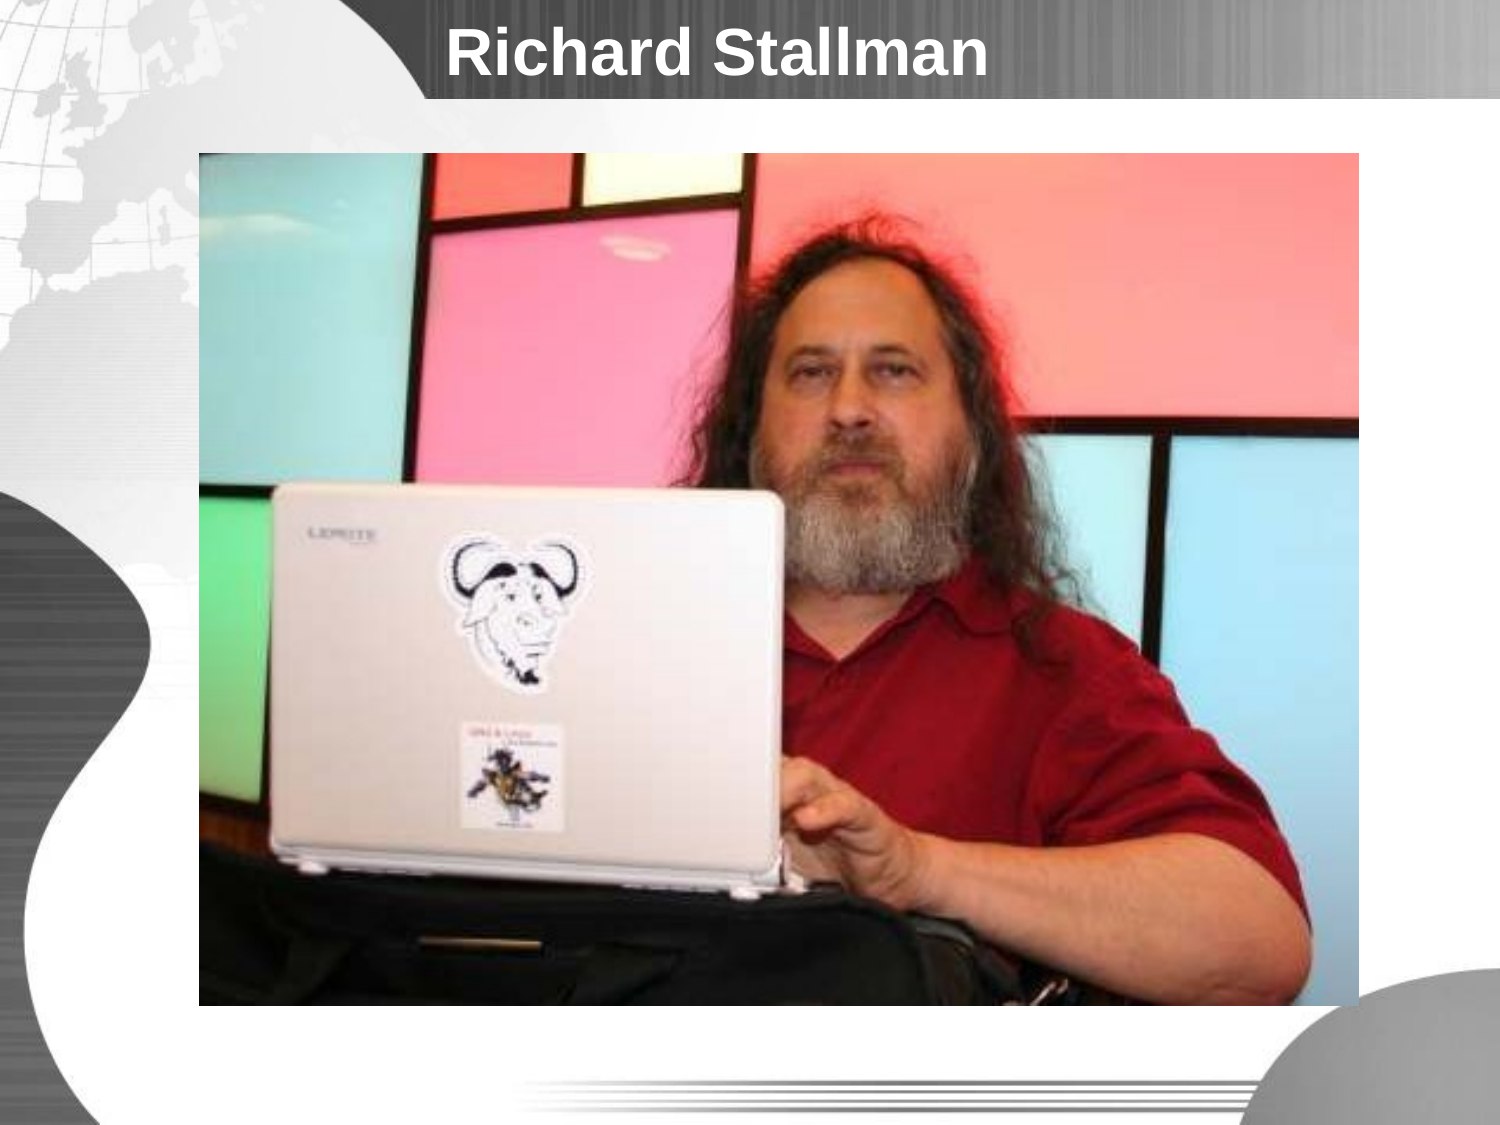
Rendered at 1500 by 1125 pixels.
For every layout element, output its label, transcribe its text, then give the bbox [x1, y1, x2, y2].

picture [0, 0, 1500, 1125]
title Richard Stallman [430, 0, 1489, 105]
